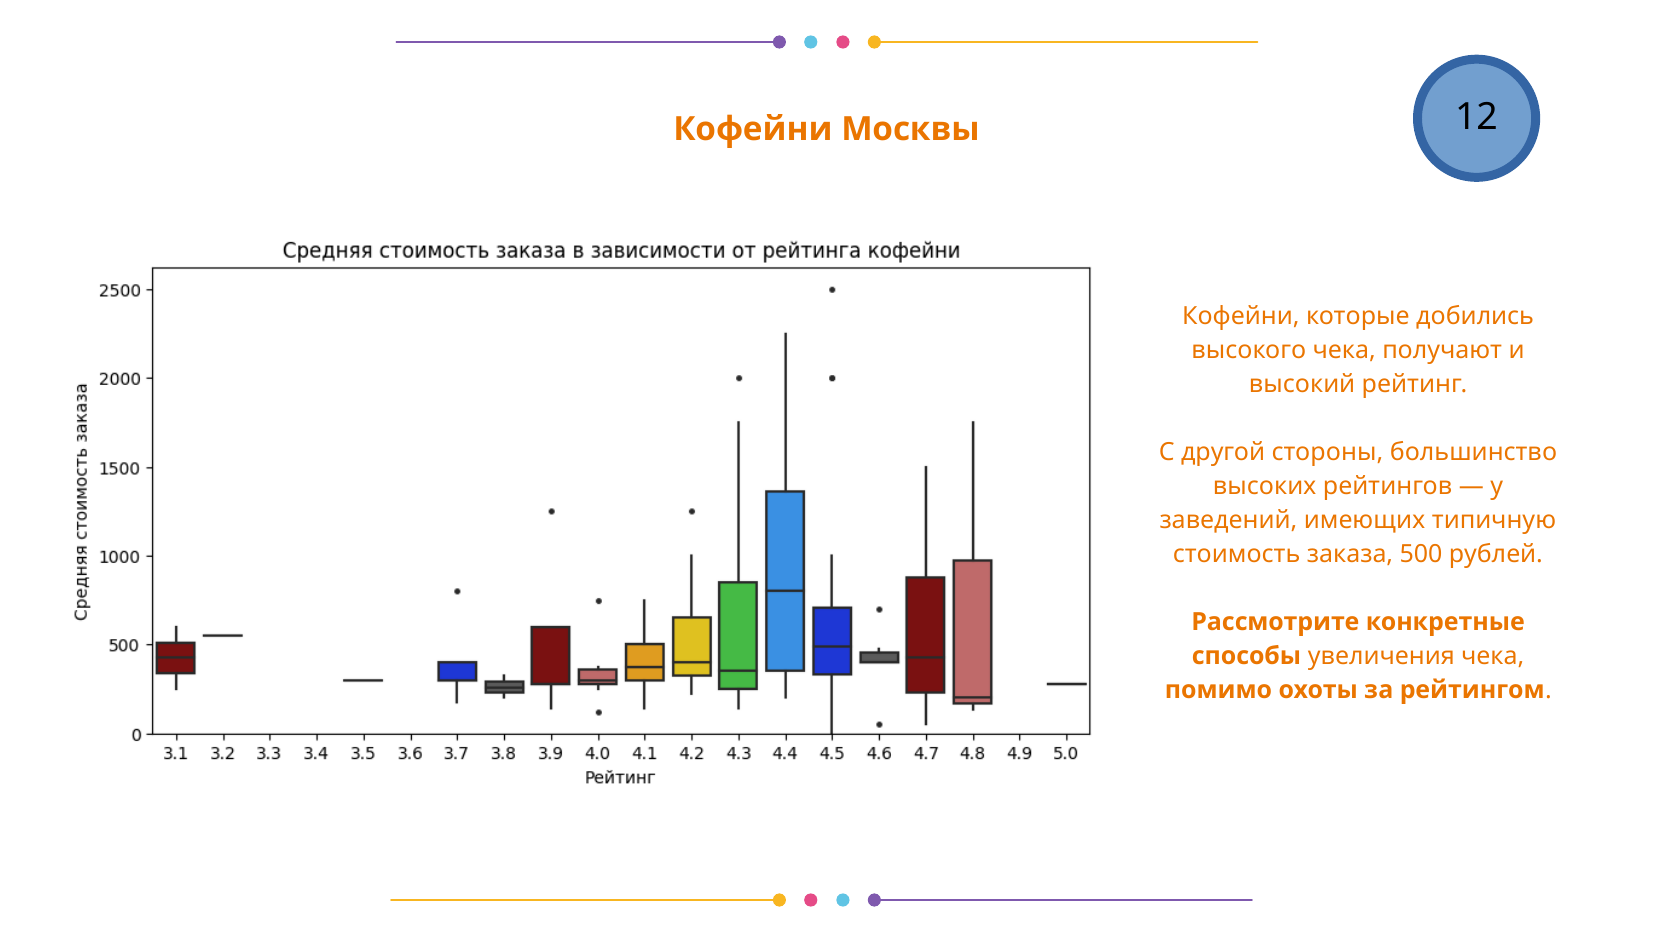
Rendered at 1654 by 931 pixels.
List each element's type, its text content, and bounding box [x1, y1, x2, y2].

text_box <number> [1417, 89, 1536, 148]
text_box [1425, 148, 1528, 178]
picture [59, 236, 1099, 798]
title Кофейни Москвы [531, 88, 1123, 167]
title Кофейни, которые добились высокого чека, получают и высокий рейтинг. С другой стороны, большинство высоких рейтингов — у заведений, имеющих типичную стоимость заказа, 500 рублей. Рассмотрите конкретные способы увеличения чека, помимо охоты за рейтингом. [1151, 206, 1565, 798]
text_box [1425, 59, 1528, 89]
